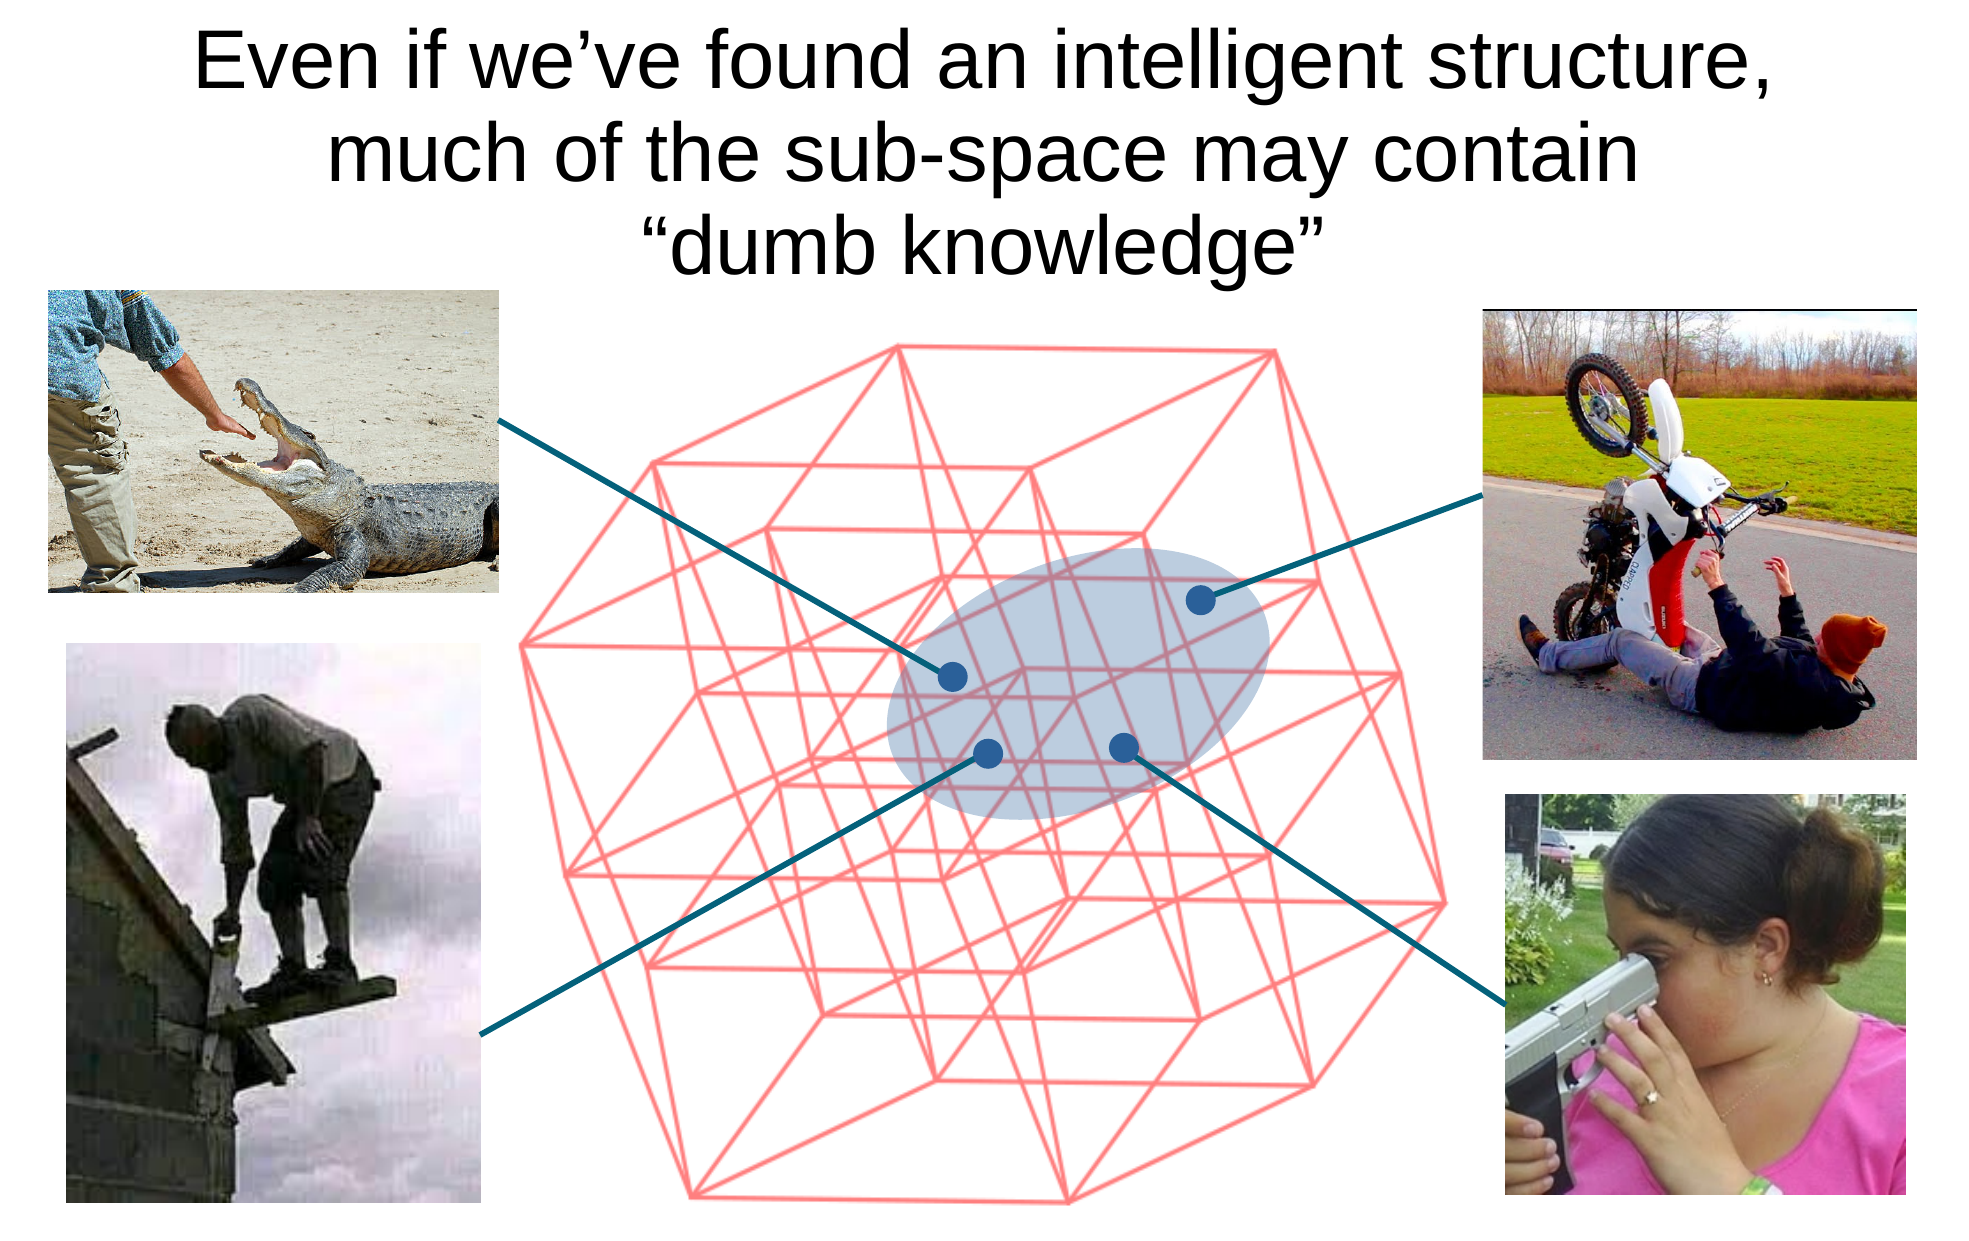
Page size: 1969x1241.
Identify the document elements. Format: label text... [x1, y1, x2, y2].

picture [1482, 309, 1917, 760]
picture [66, 643, 481, 1203]
text_box [886, 548, 1270, 820]
picture [1505, 794, 1906, 1195]
picture [48, 290, 499, 593]
title Even if we’ve found an intelligent structure, much of the sub-space may contain “dumb knowledge” [98, 13, 1870, 293]
